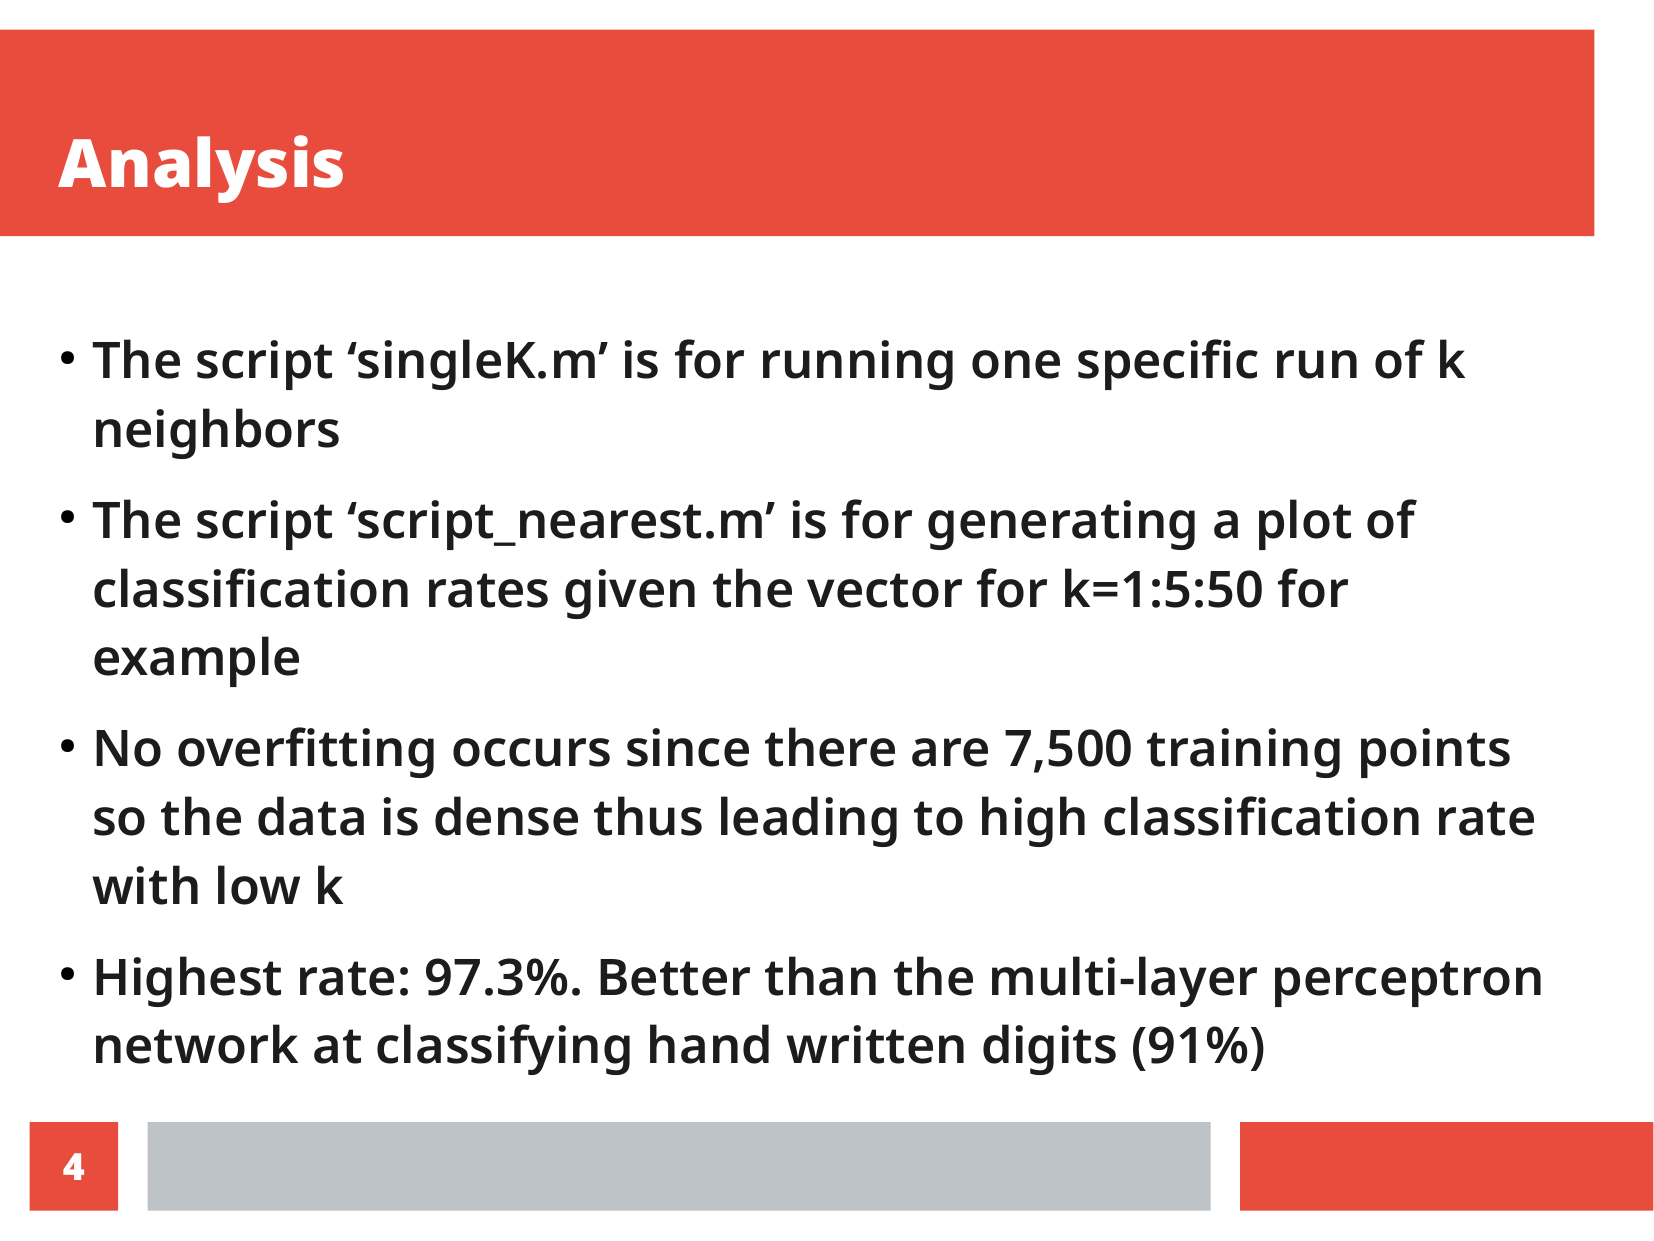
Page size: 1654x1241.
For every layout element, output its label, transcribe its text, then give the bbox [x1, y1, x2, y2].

title Analysis [59, 59, 1595, 207]
list The script ‘singleK.m’ is for running one specific run of k neighbors The script ‘script_nearest.m’ is for generating a plot of classification rates given the vector for k=1:5:50 for example No overfitting occurs since there are 7,500 training points so the data is dense thus leading to high classification rate with low k Highest rate: 97.3%. Better than the multi-layer perceptron network at classifying hand written digits (91%) [59, 324, 1565, 1093]
